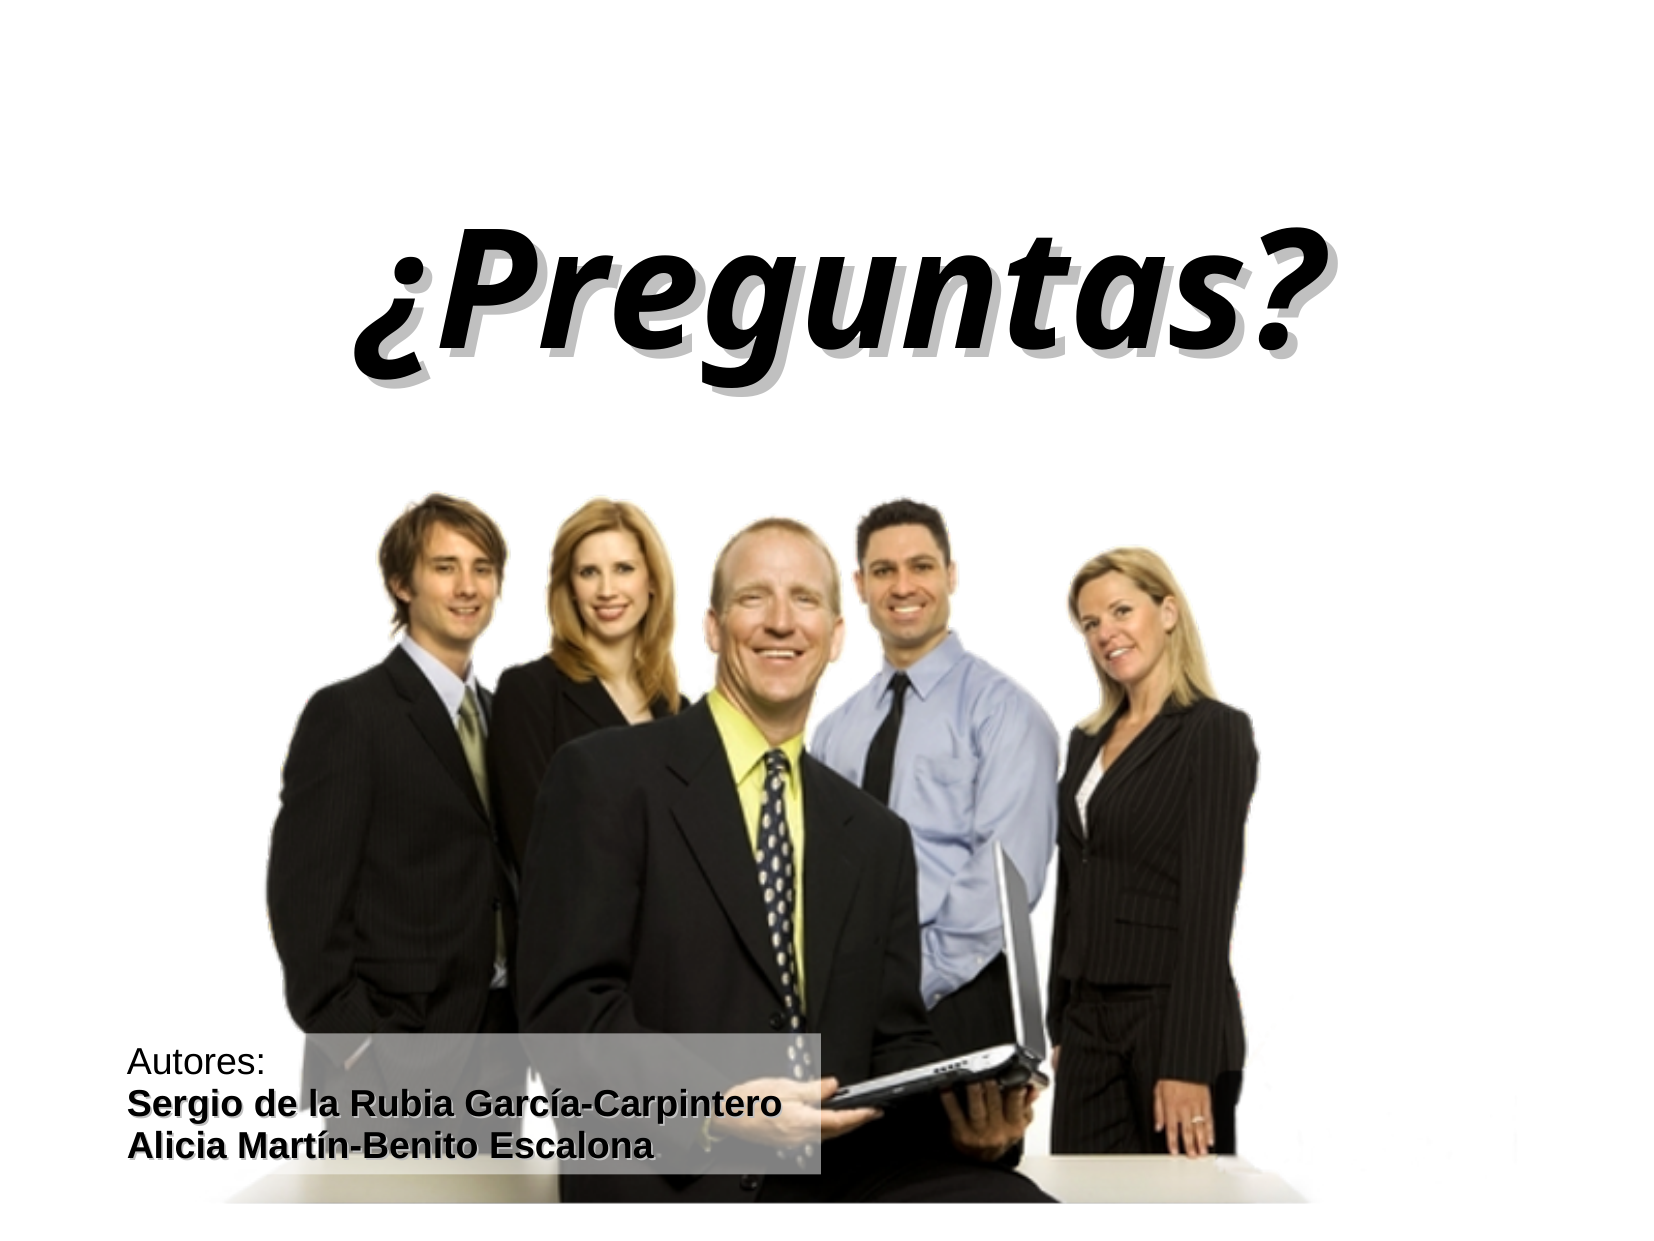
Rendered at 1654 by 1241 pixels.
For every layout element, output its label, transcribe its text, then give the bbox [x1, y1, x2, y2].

text_box Autores: Sergio de la Rubia García-Carpintero Alicia Martín-Benito Escalona [112, 1033, 821, 1175]
subtitle ¿Preguntas? [324, 135, 1359, 432]
picture [0, 0, 1654, 1241]
